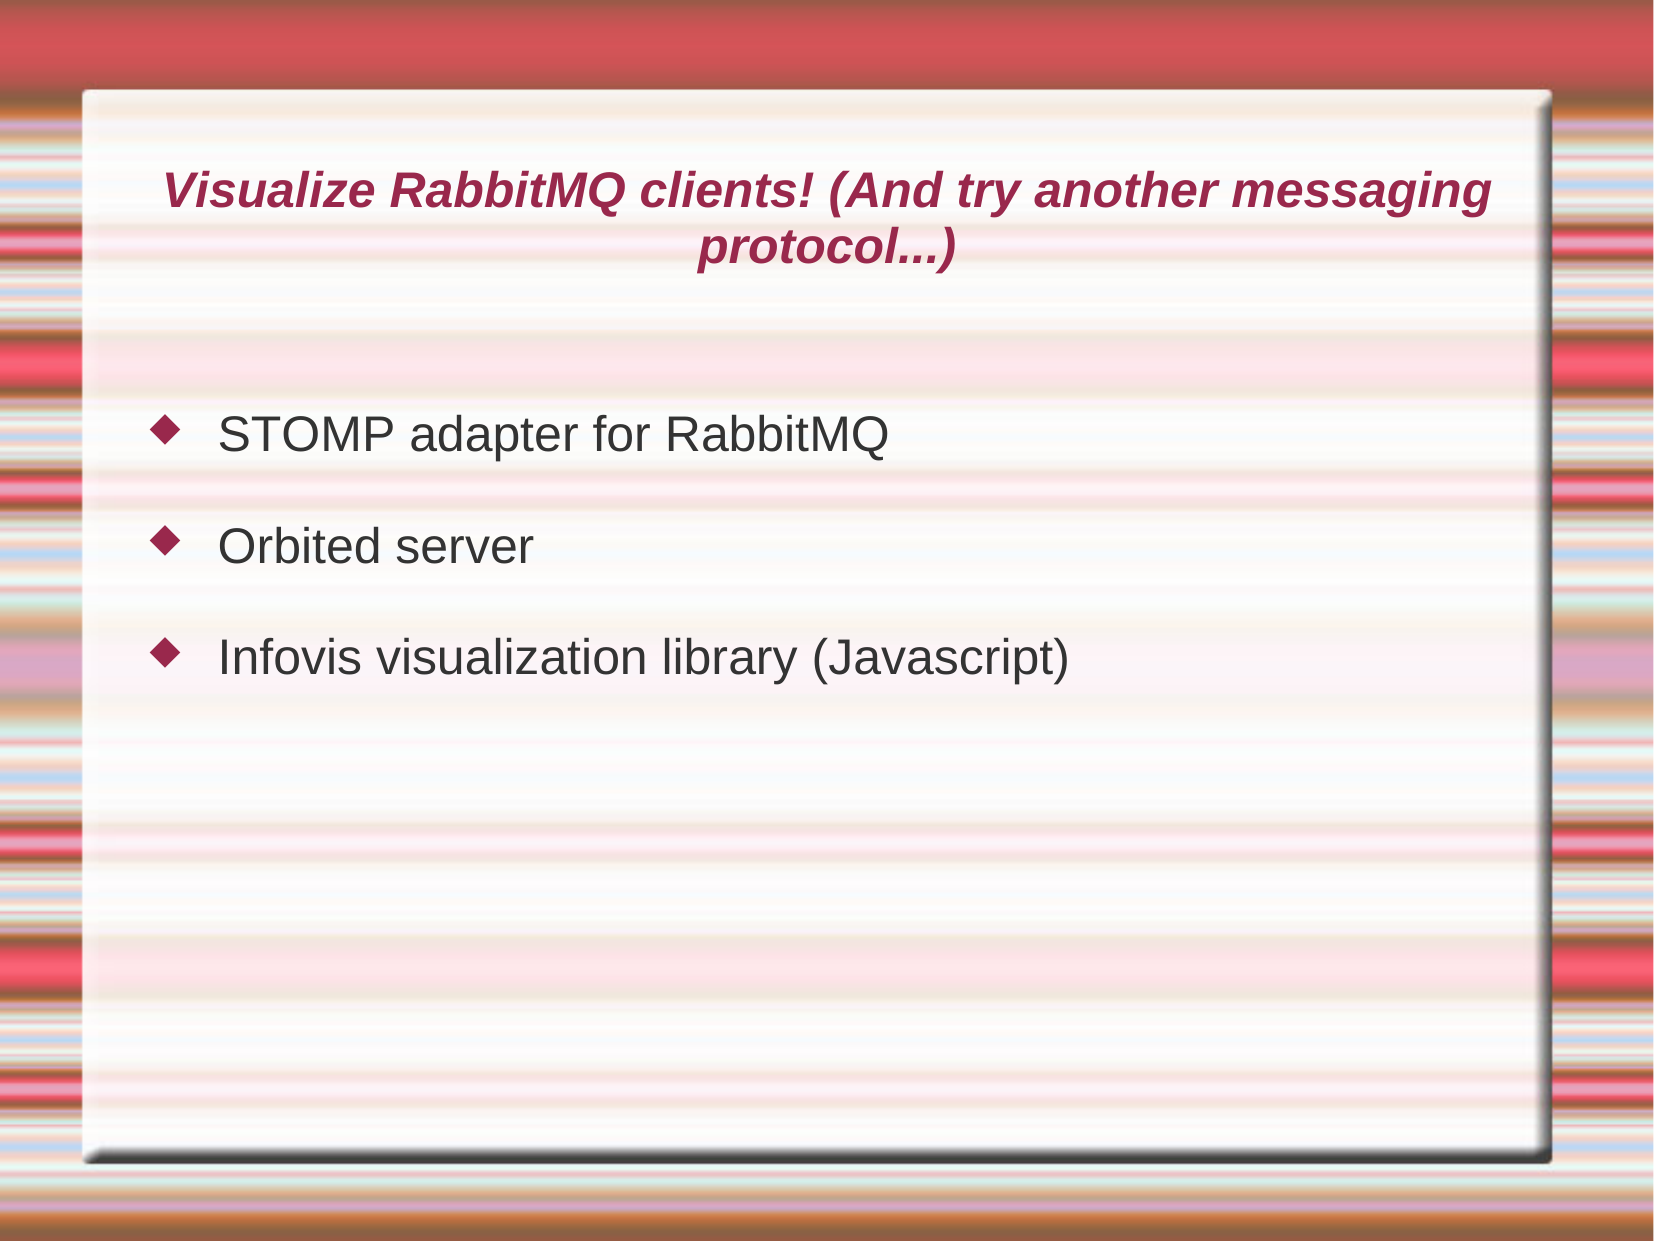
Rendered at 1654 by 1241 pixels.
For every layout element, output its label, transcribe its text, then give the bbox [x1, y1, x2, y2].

list STOMP adapter for RabbitMQ Orbited server Infovis visualization library (Javascript) [134, 350, 1516, 1170]
picture [0, 0, 1654, 1241]
title Visualize RabbitMQ clients! (And try another messaging protocol...) [121, 114, 1534, 322]
